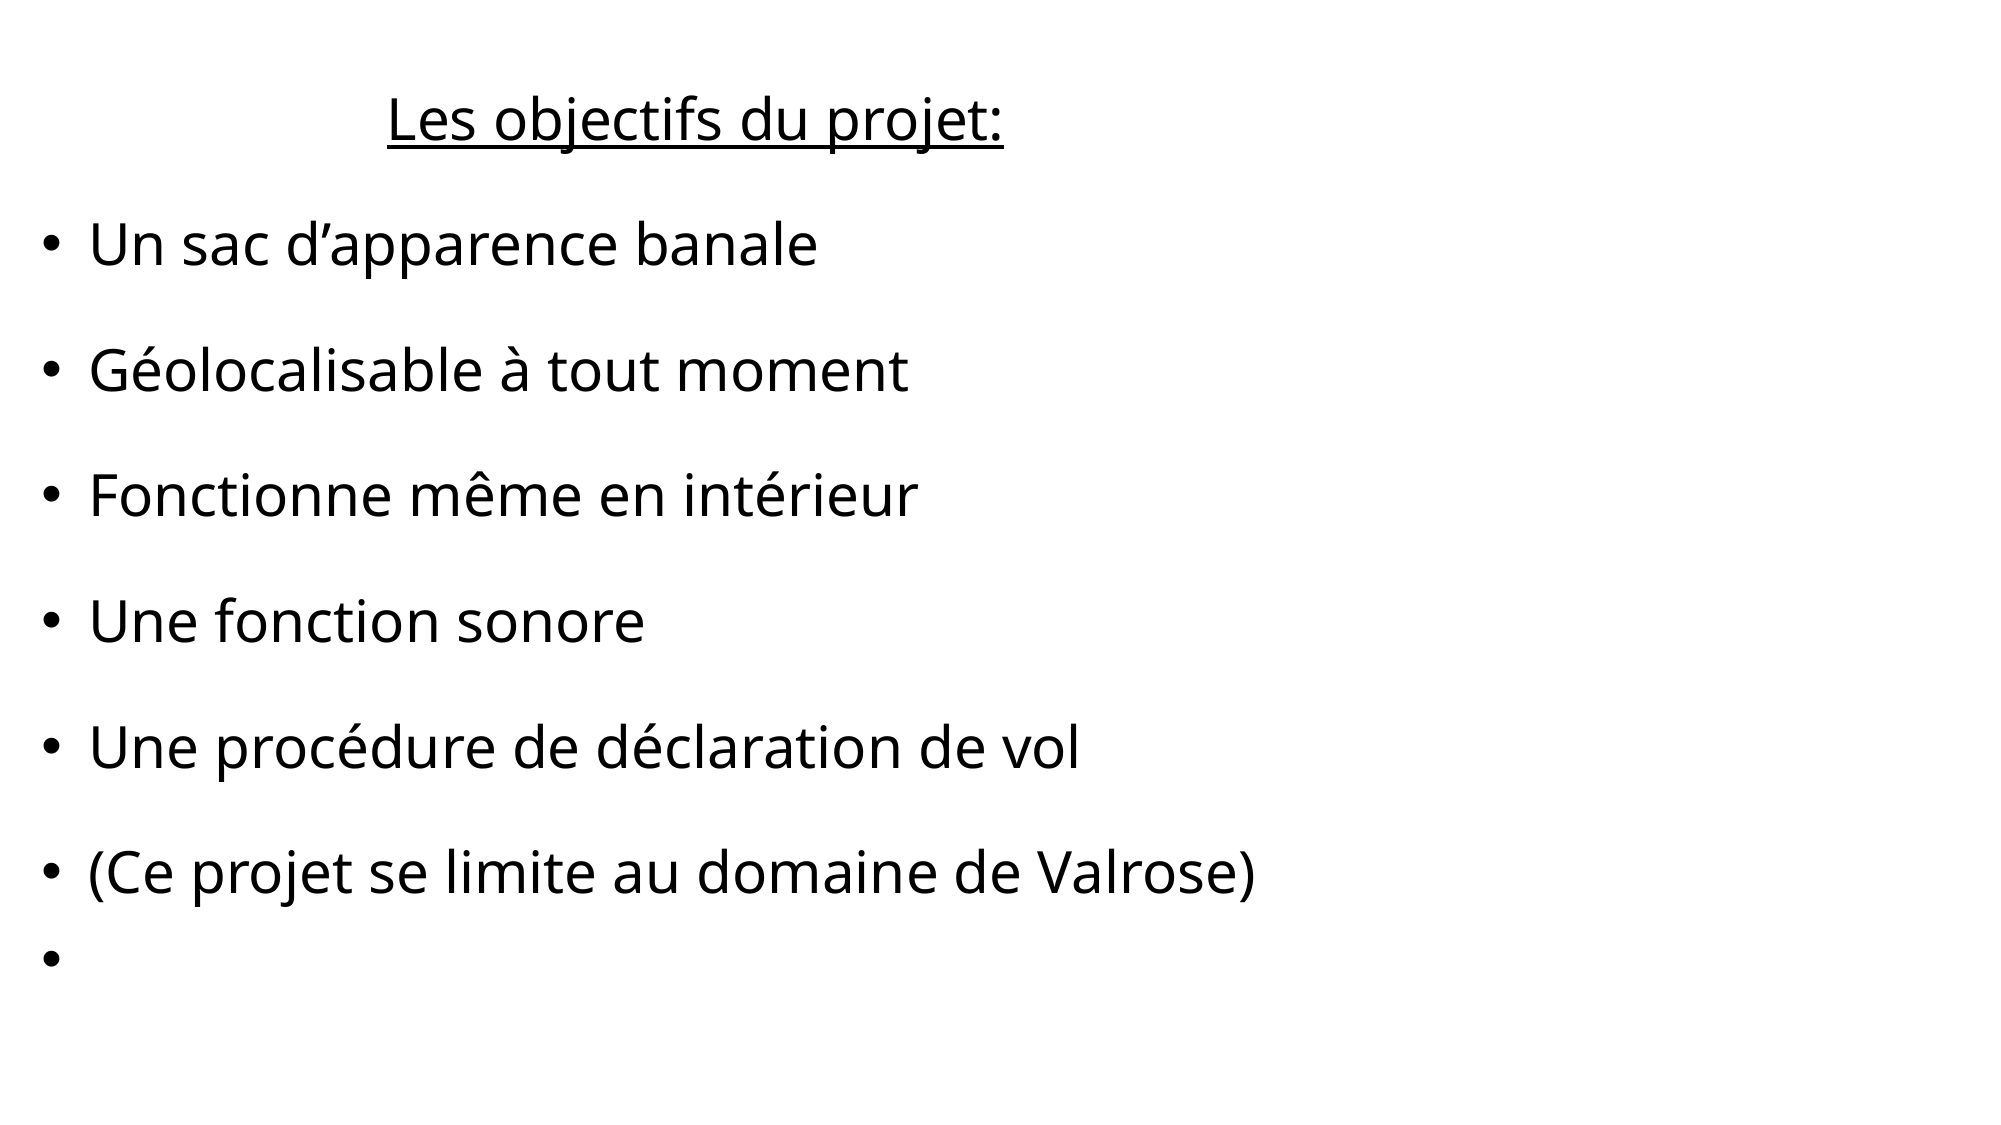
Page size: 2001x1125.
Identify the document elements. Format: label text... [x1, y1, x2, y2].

list Les objectifs du projet: Un sac d’apparence banale Géolocalisable à tout moment Fonctionne même en intérieur Une fonction sonore Une procédure de déclaration de vol (Ce projet se limite au domaine de Valrose) [26, 39, 1979, 1100]
